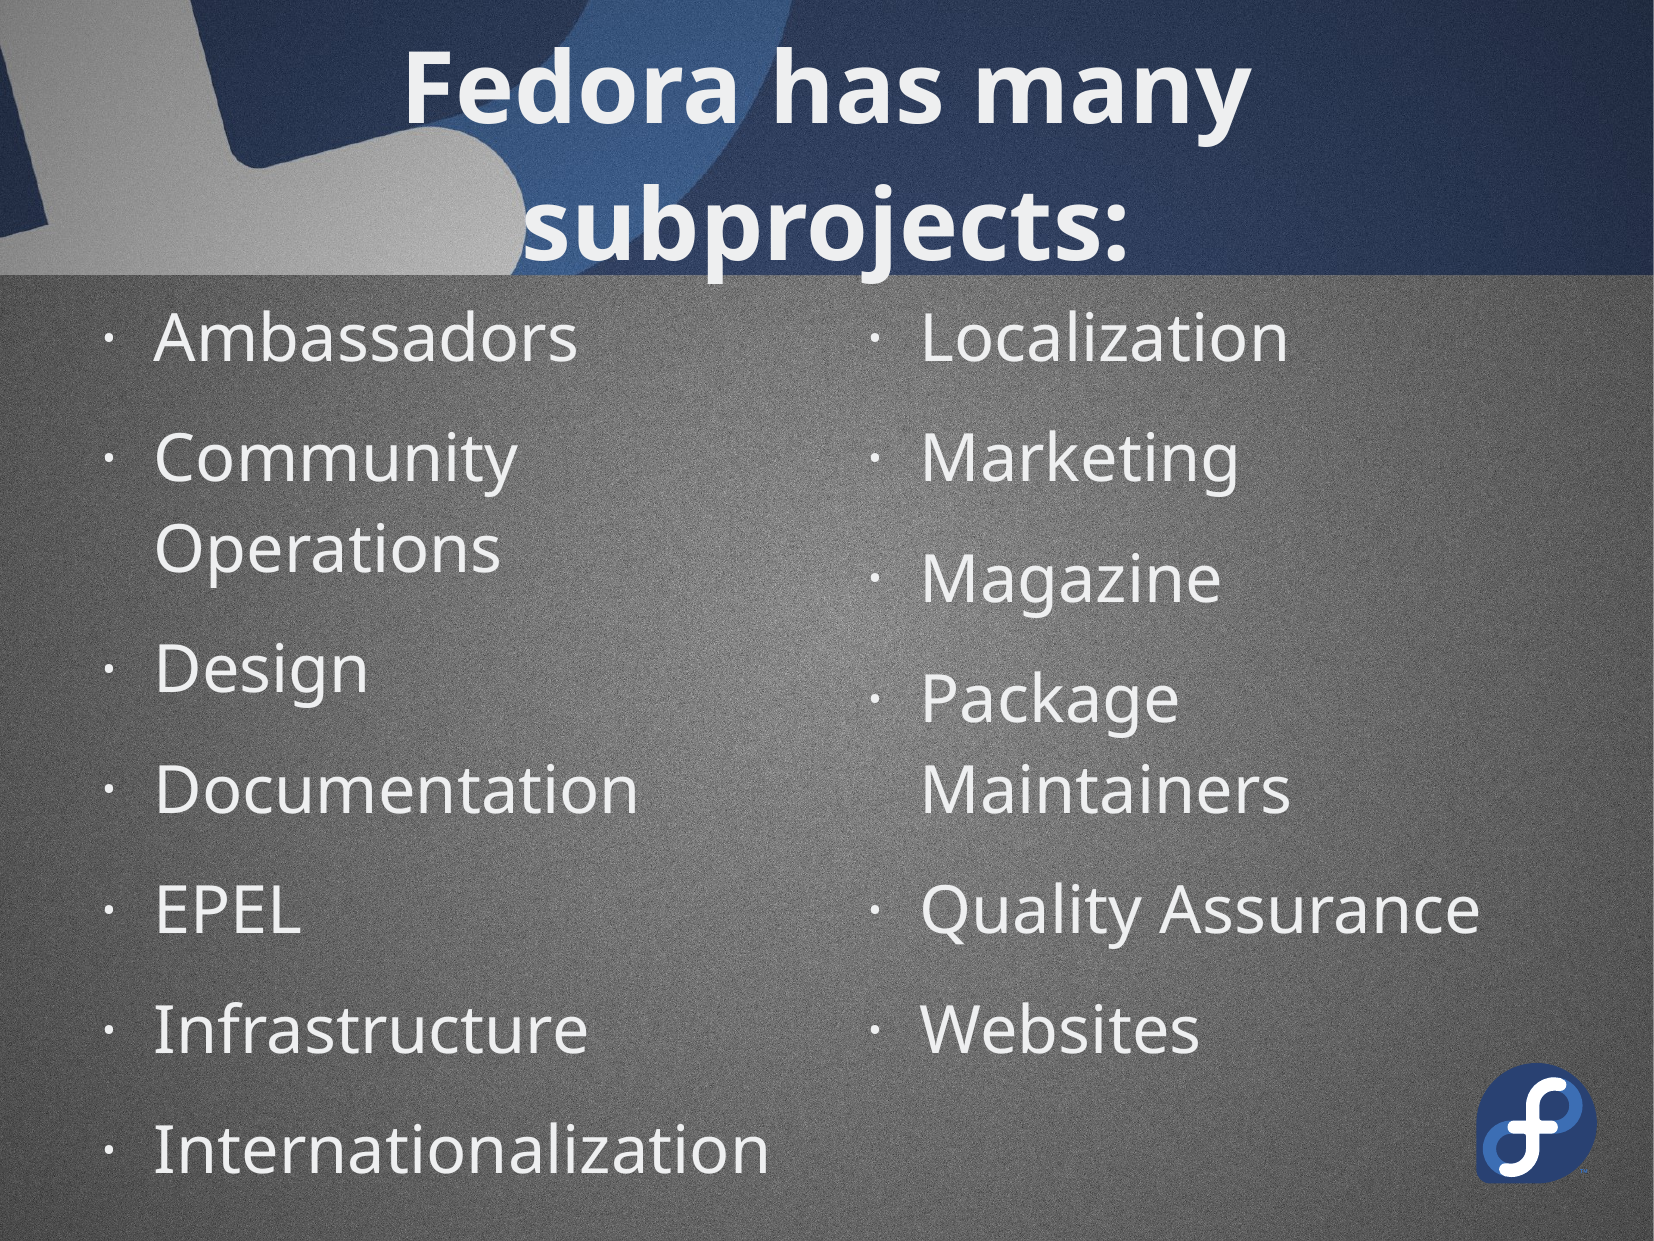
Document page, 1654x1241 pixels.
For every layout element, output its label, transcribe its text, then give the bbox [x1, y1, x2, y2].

title Fedora has many subprojects: [82, 49, 1571, 257]
list Localization Marketing Magazine Package Maintainers Quality Assurance Websites [848, 290, 1568, 1010]
picture [0, 0, 1654, 1241]
list Ambassadors Community Operations Design Documentation EPEL Infrastructure Internationalization [82, 290, 809, 1148]
